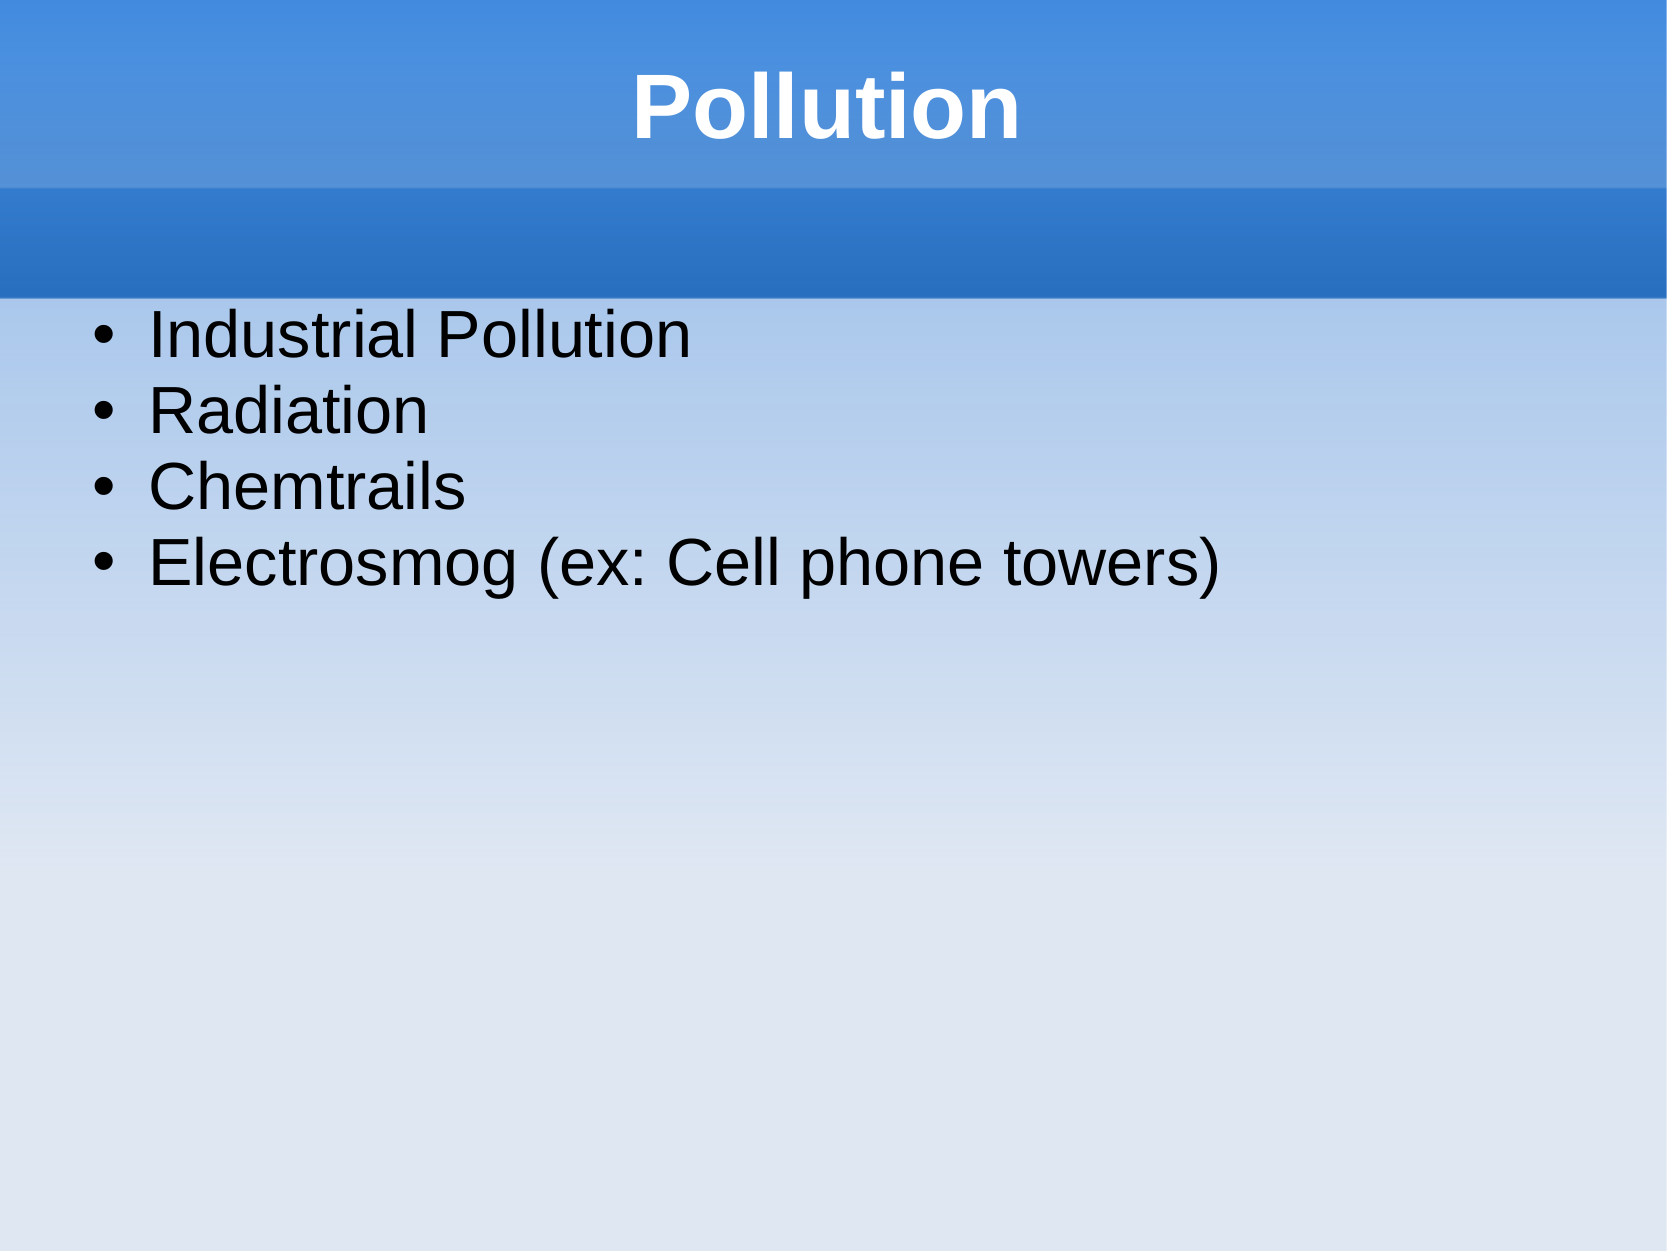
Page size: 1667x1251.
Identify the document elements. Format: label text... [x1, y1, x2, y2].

picture [0, 0, 1667, 1251]
subtitle Industrial Pollution Radiation Chemtrails Electrosmog (ex: Cell phone towers) [73, 297, 1593, 1118]
title Pollution [67, 6, 1587, 209]
